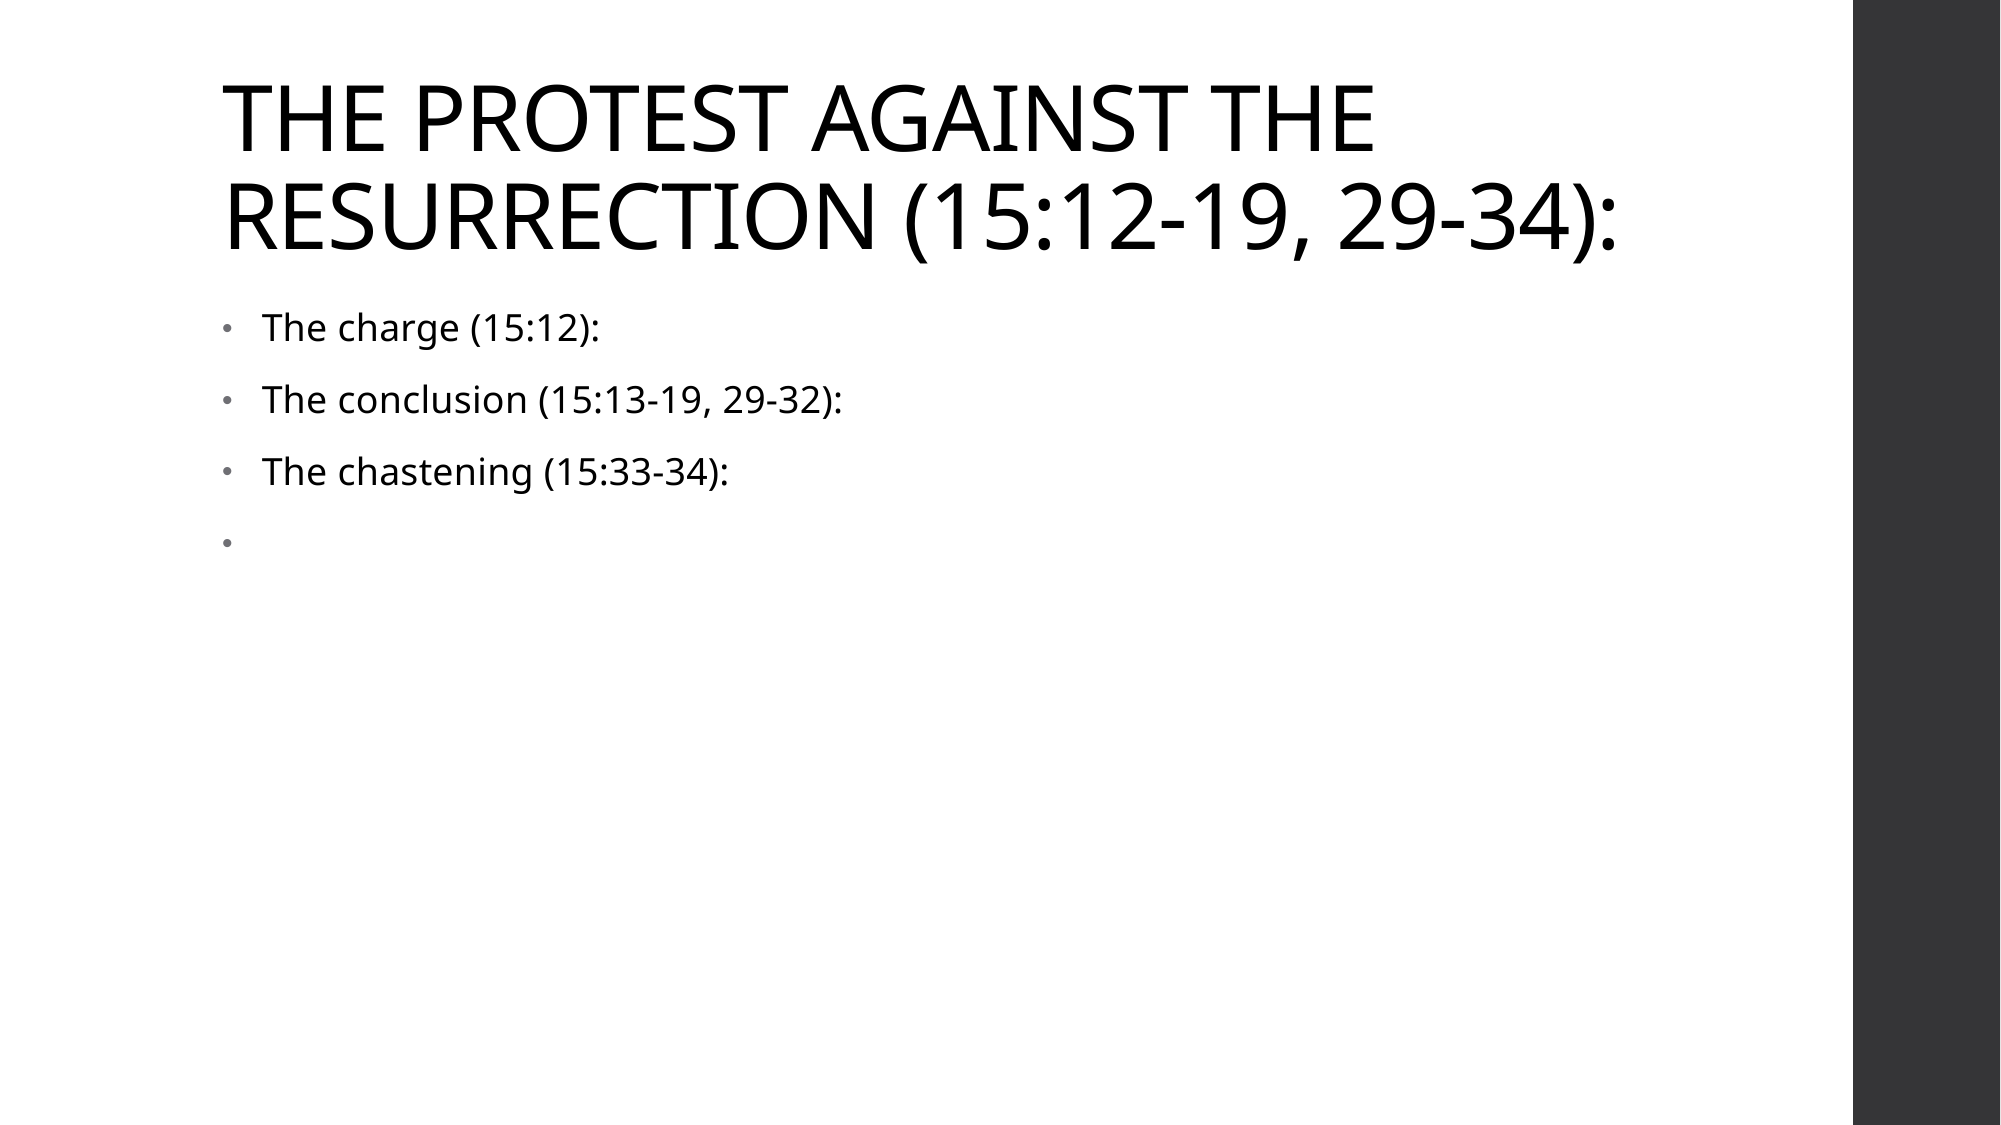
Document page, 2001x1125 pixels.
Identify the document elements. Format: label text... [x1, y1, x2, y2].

title THE PROTEST AGAINST THE RESURRECTION (15:12-19, 29-34): [206, 60, 1797, 278]
list The charge (15:12): The conclusion (15:13-19, 29-32): The chastening (15:33-34): [206, 299, 1617, 1014]
